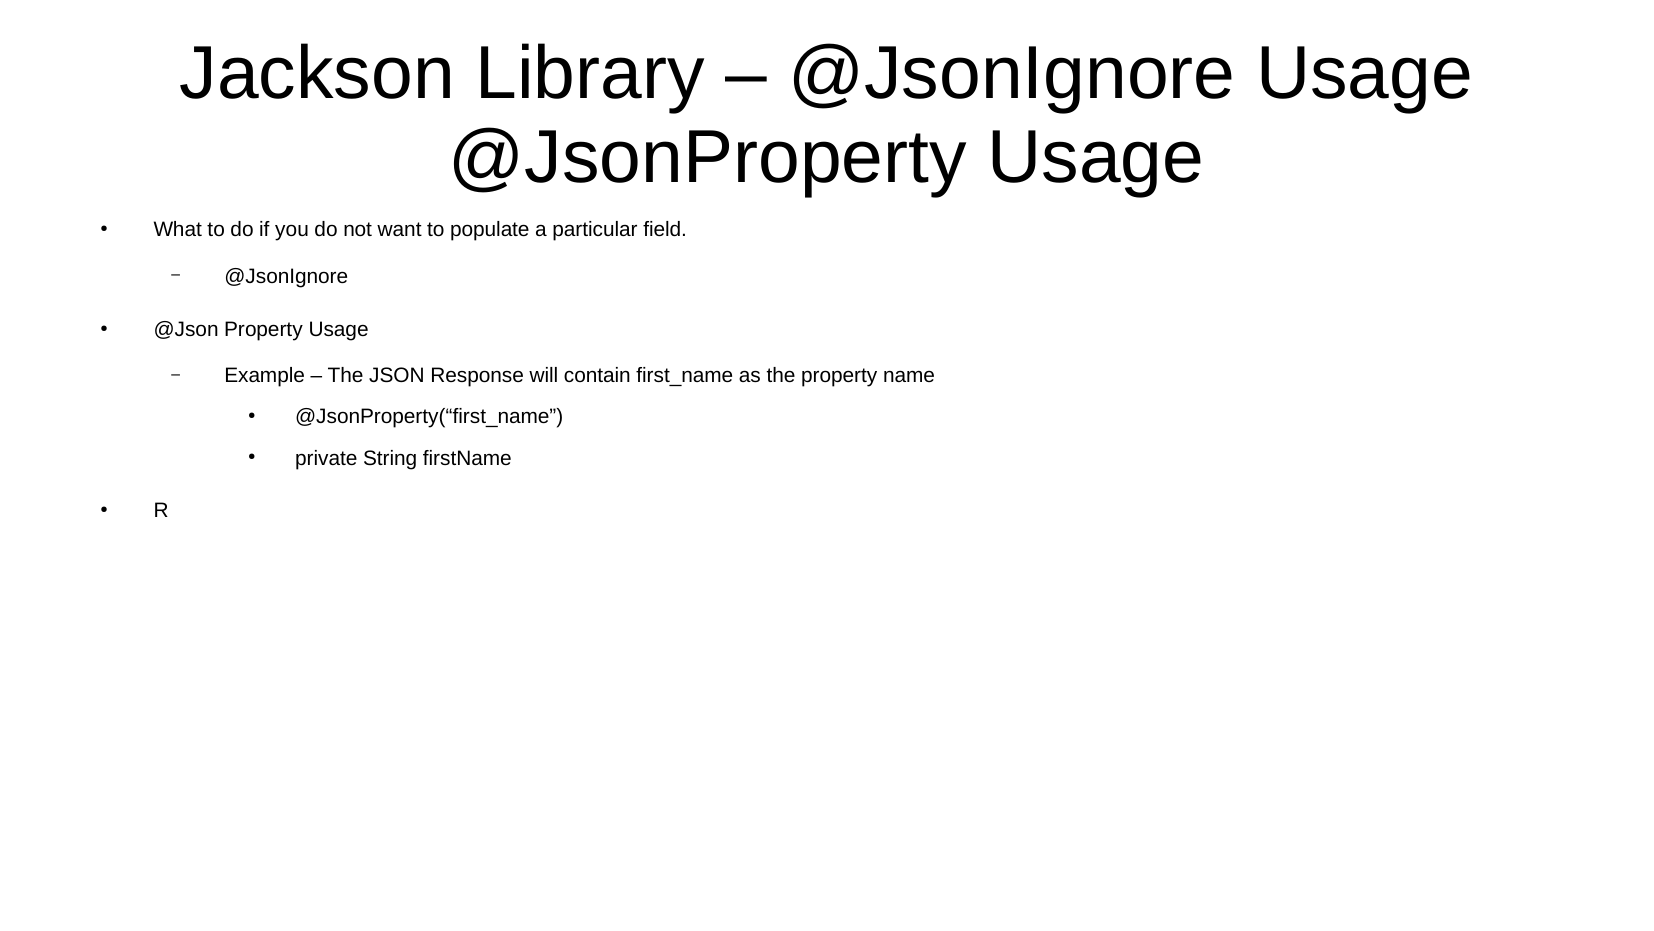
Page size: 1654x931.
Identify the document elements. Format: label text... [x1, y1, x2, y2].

title Jackson Library – @JsonIgnore Usage @JsonProperty Usage [82, 30, 1571, 199]
list What to do if you do not want to populate a particular field. @JsonIgnore @Json Property Usage Example – The JSON Response will contain first_name as the property name @JsonProperty(“first_name”) private String firstName R [82, 217, 1621, 901]
